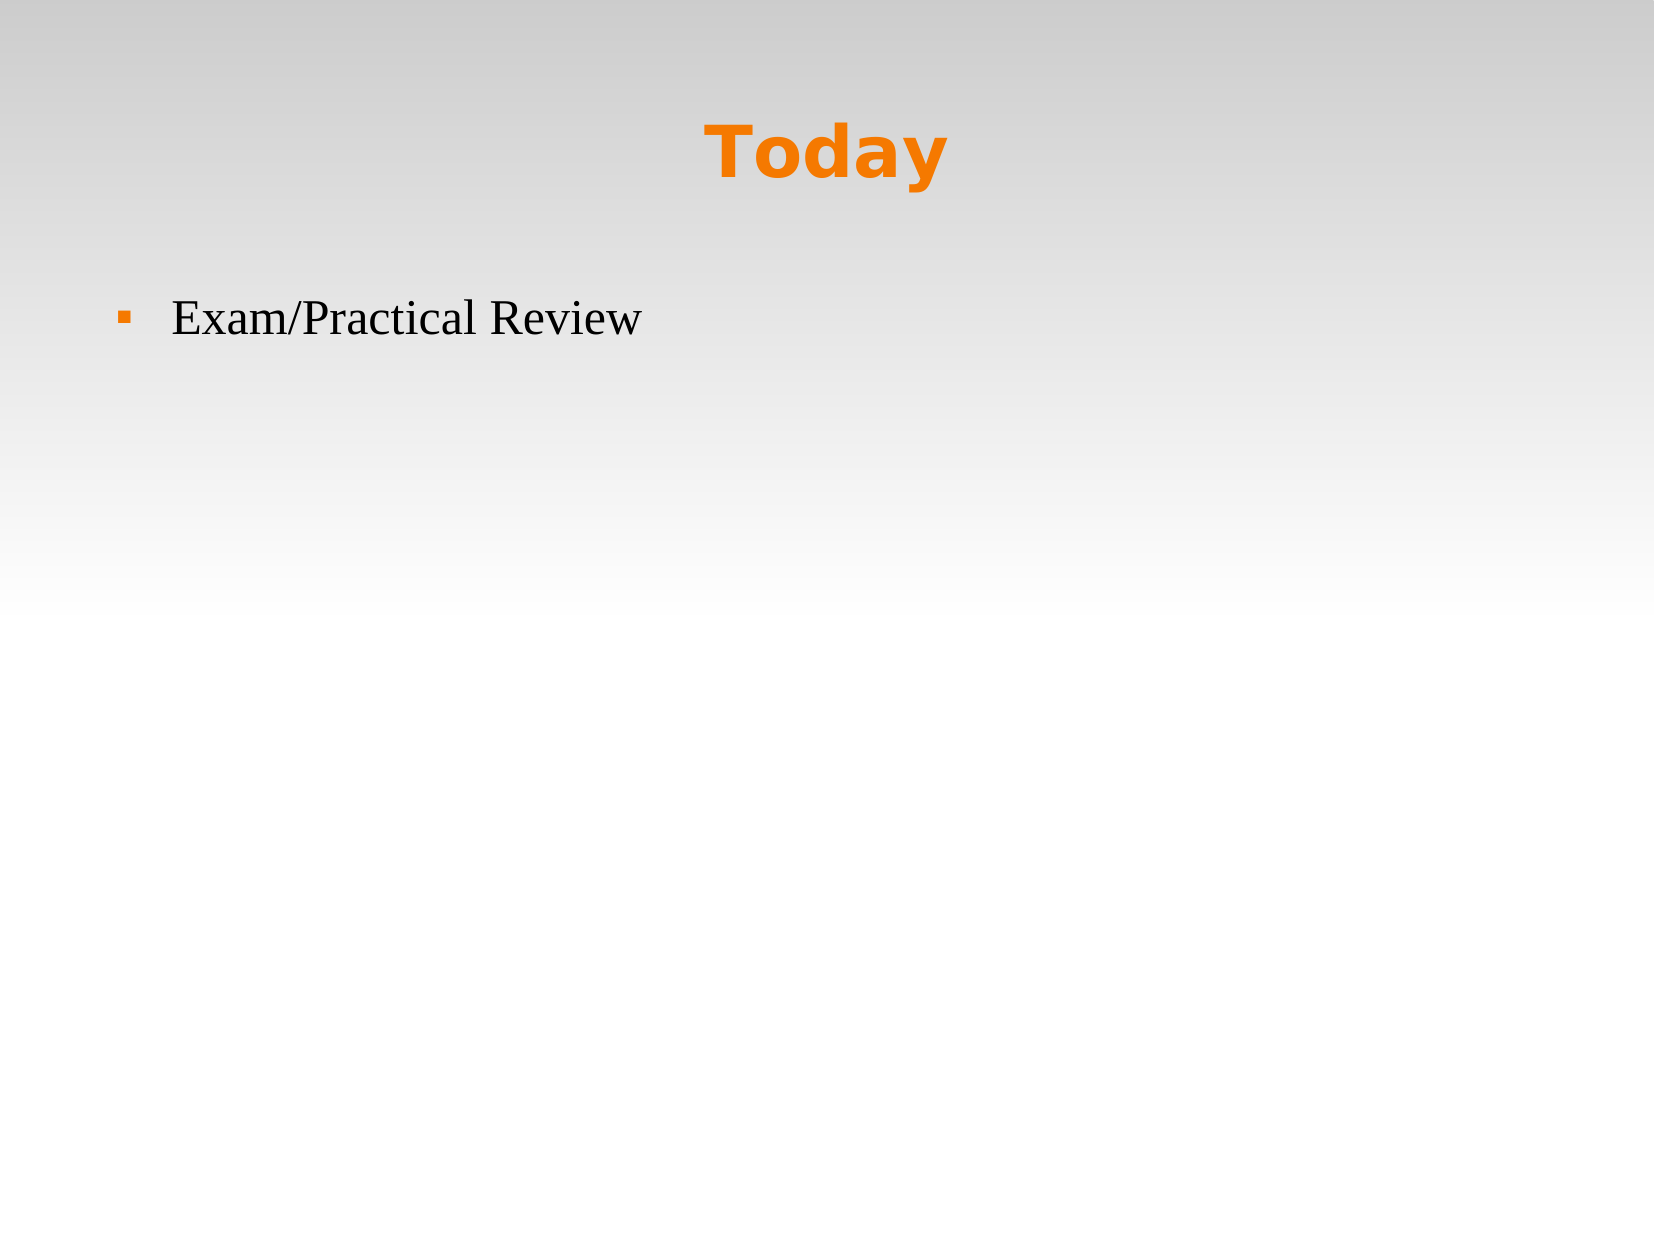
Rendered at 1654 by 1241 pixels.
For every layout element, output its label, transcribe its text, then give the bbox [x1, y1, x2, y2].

title Today [82, 49, 1571, 257]
list Exam/Practical Review [82, 290, 1571, 1094]
